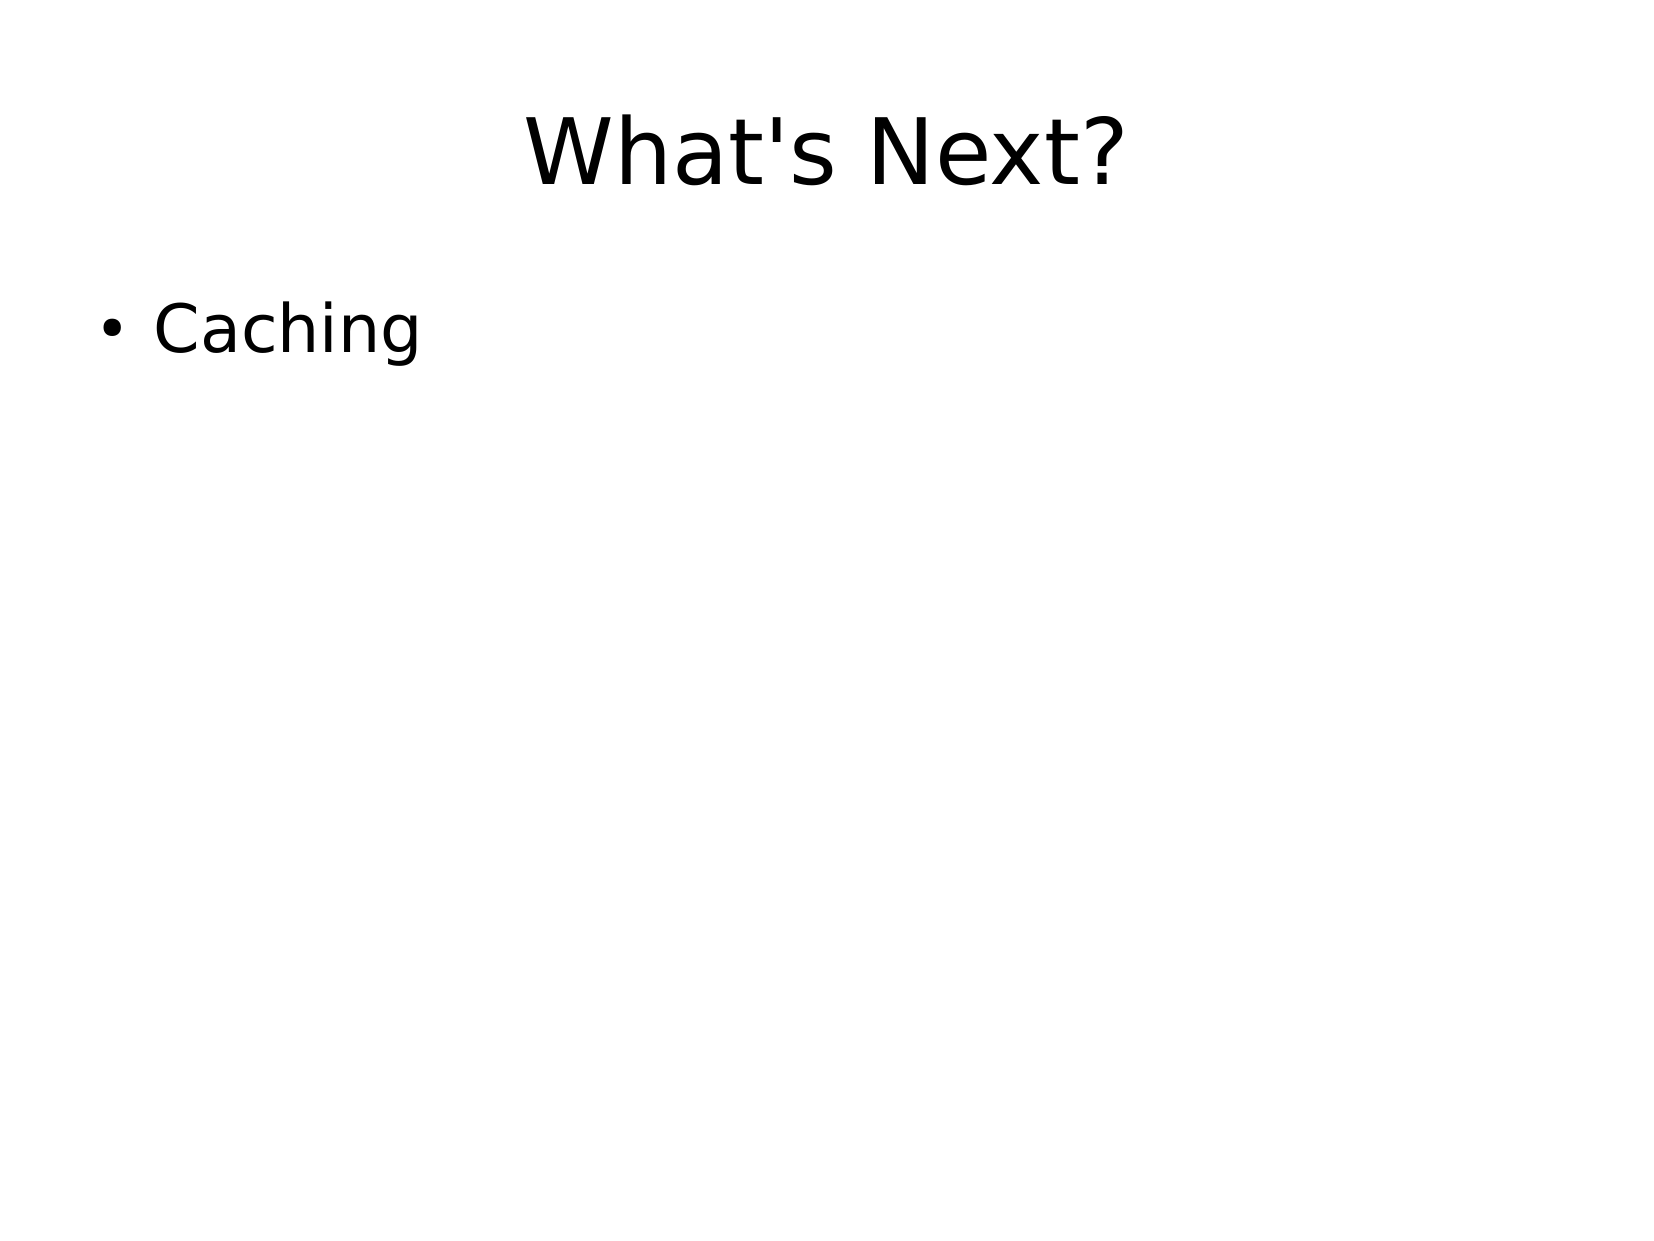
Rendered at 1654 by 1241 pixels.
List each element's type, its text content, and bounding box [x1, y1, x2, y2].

title What's Next? [82, 49, 1571, 257]
list Caching [82, 290, 1571, 1010]
